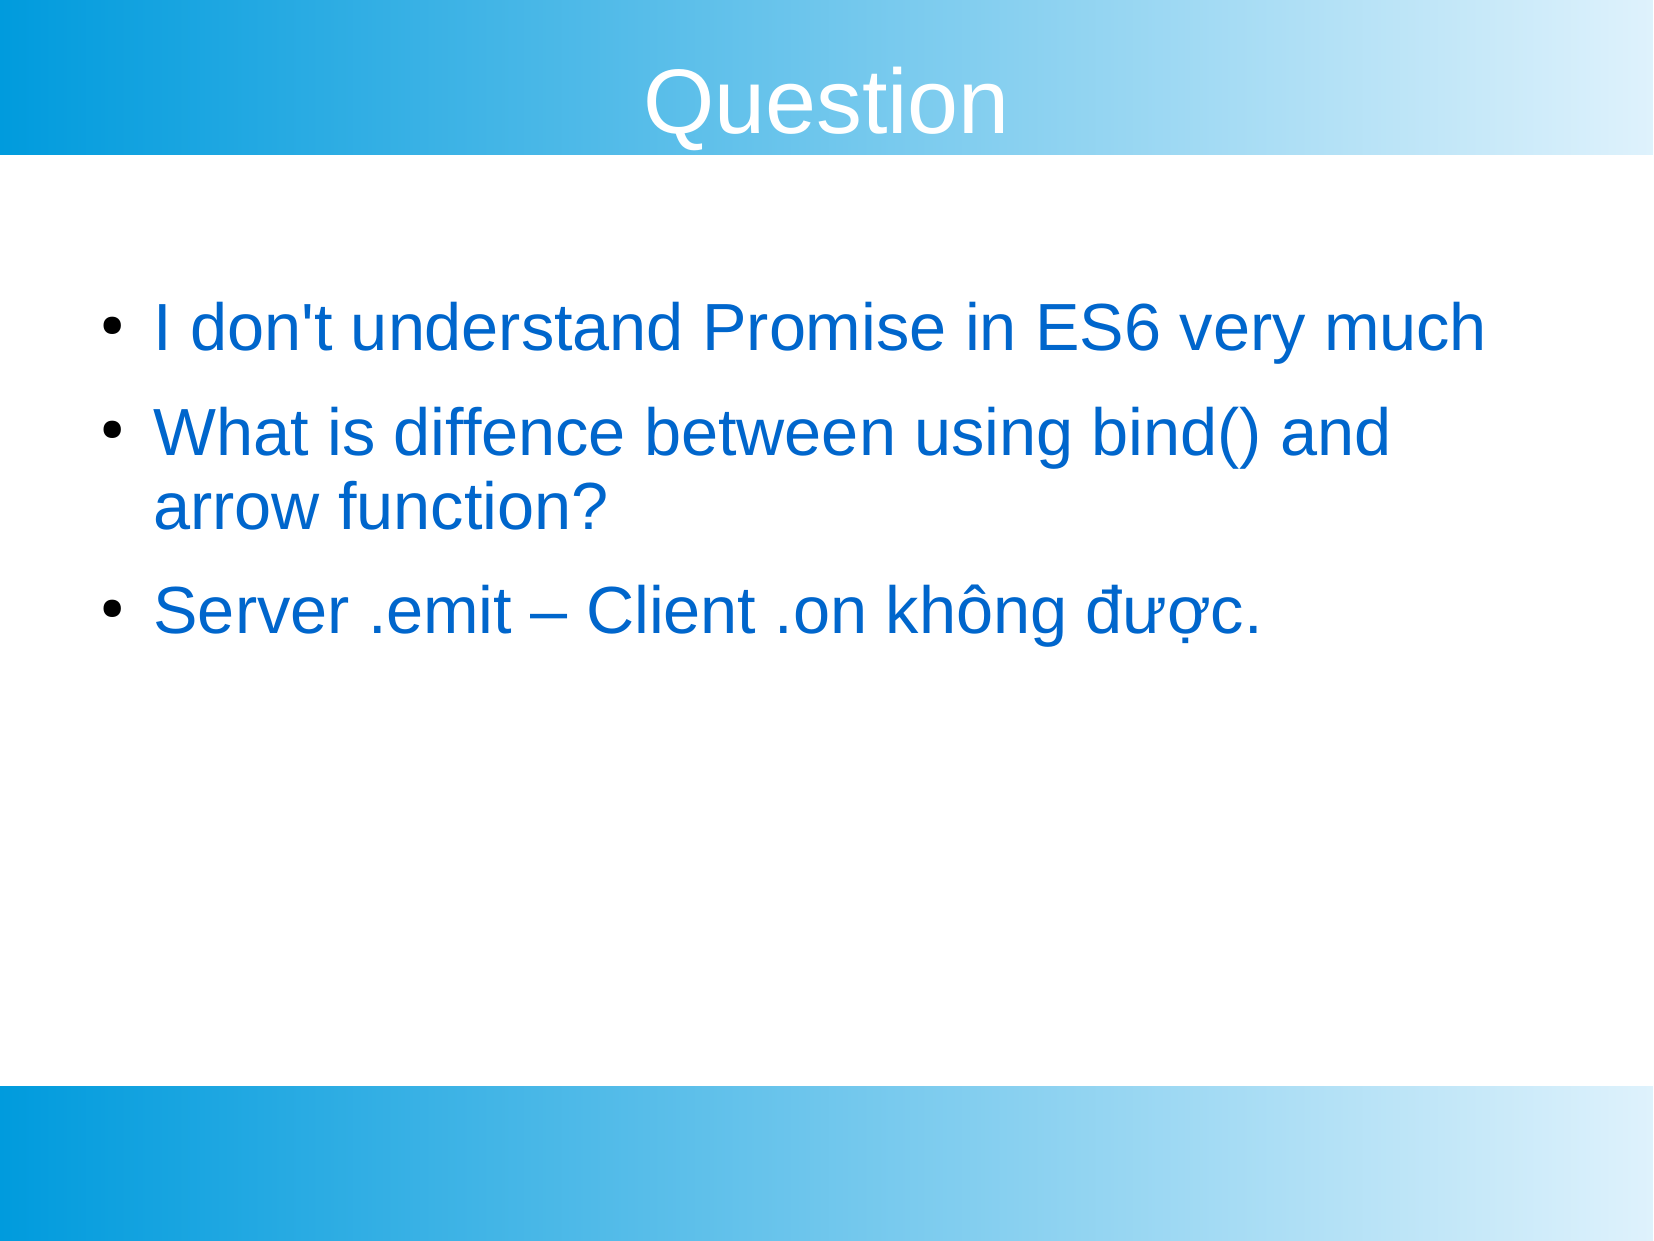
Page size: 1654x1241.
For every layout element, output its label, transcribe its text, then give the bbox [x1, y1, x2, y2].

list I don't understand Promise in ES6 very much What is diffence between using bind() and arrow function? Server .emit – Client .on không được. [82, 290, 1571, 1010]
title Question [82, 49, 1571, 155]
